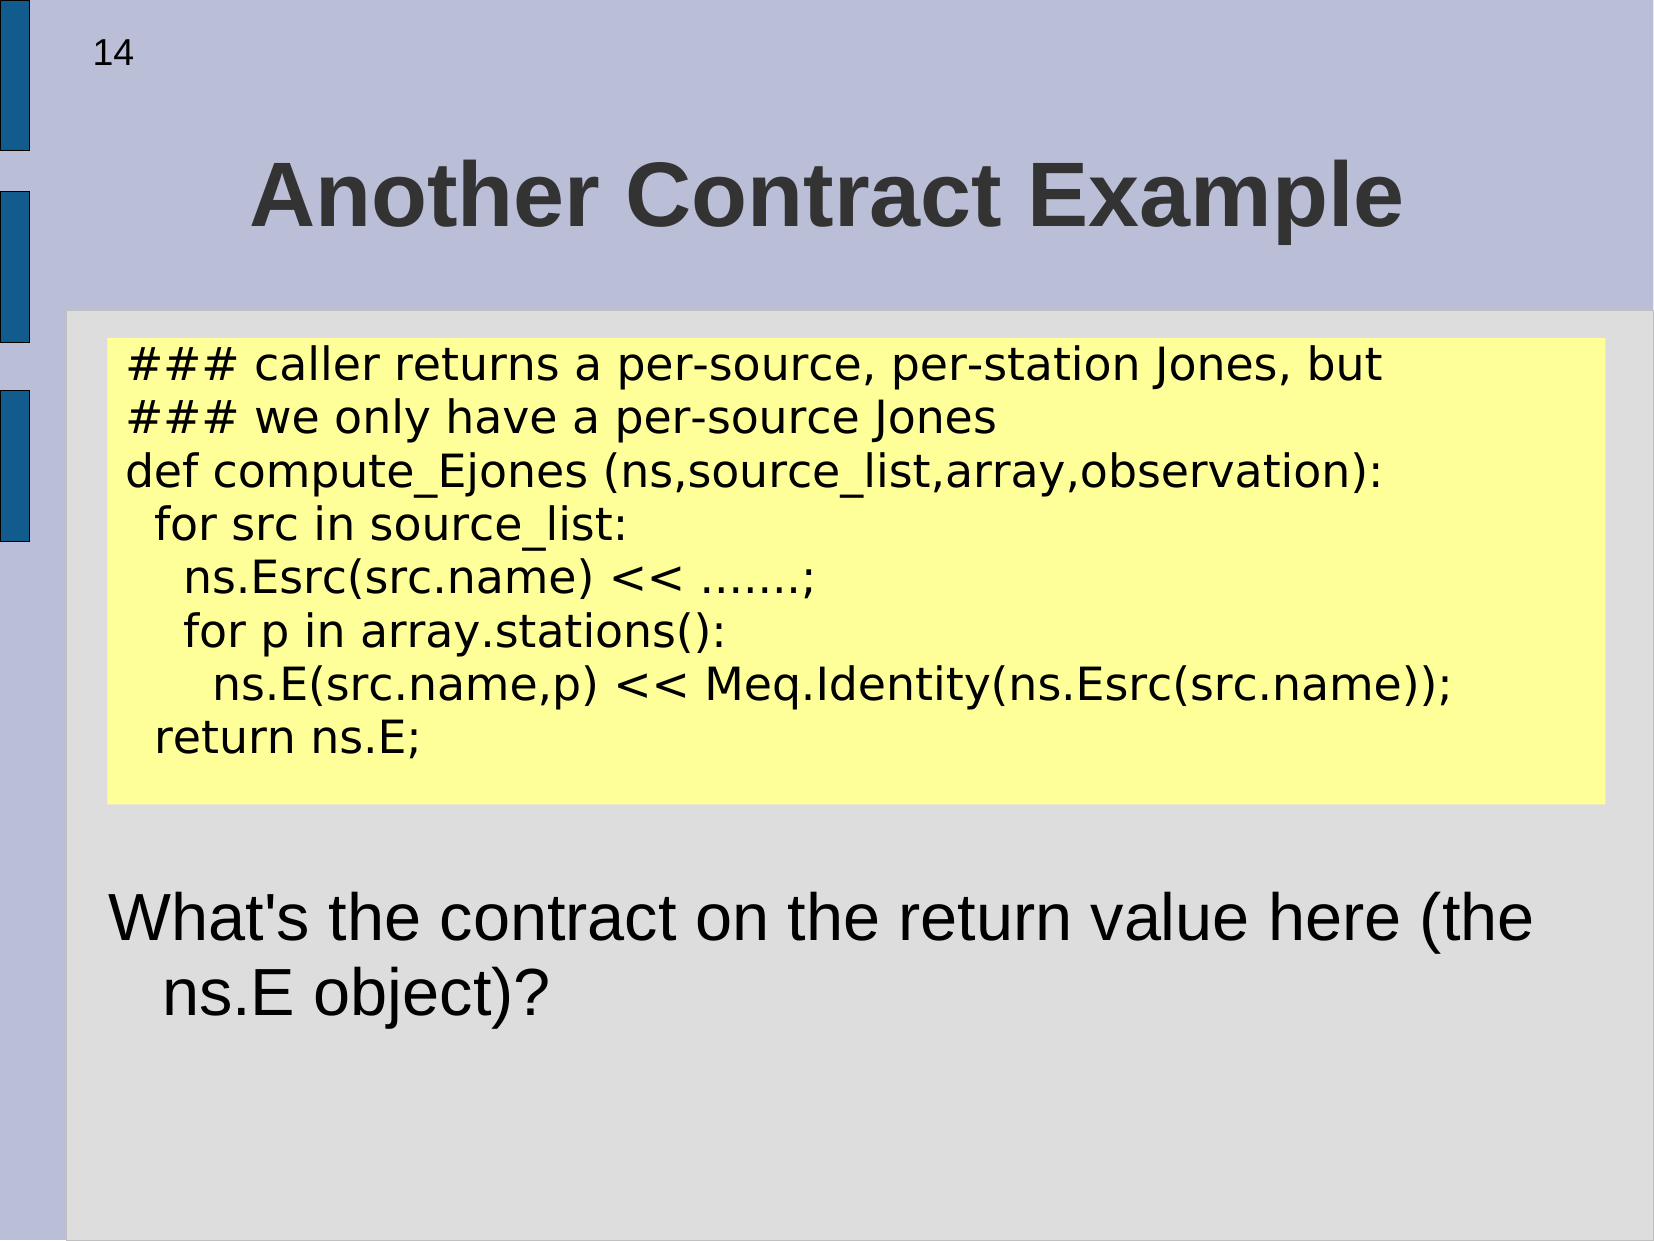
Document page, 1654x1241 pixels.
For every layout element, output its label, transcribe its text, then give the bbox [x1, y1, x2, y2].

text_box <number> [116, 23, 240, 97]
list What's the contract on the return value here (the ns.E object)? [91, 880, 1590, 1142]
title Another Contract Example [121, 91, 1534, 299]
list ### caller returns a per-source, per-station Jones, but ### we only have a per-source Jones def compute_Ejones (ns,source_list,array,observation): for src in source_list: ns.Esrc(src.name) << .......; for p in array.stations(): ns.E(src.name,p) << Meq.Identity(ns.Esrc(src.name)); return ns.E; [107, 338, 1606, 805]
